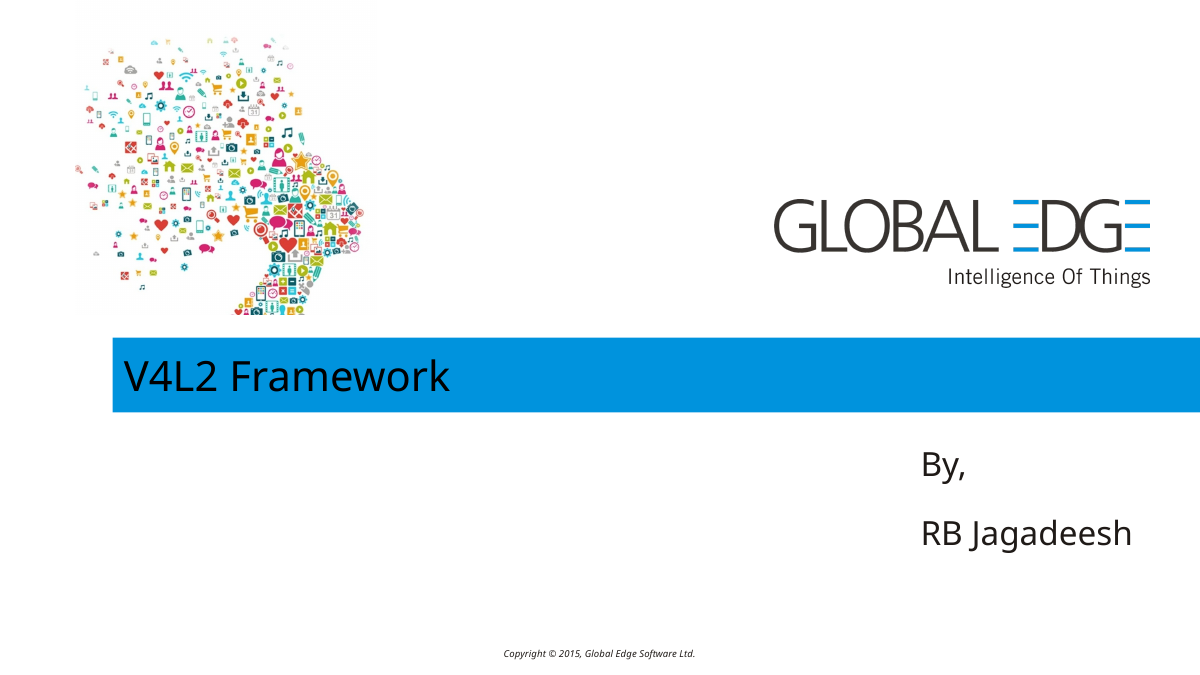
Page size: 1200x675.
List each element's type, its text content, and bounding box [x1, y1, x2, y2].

title V4L2 Framework [112, 337, 1200, 413]
list By, RB Jagadeesh [838, 437, 1193, 559]
picture [75, 0, 377, 315]
picture [774, 199, 1150, 288]
